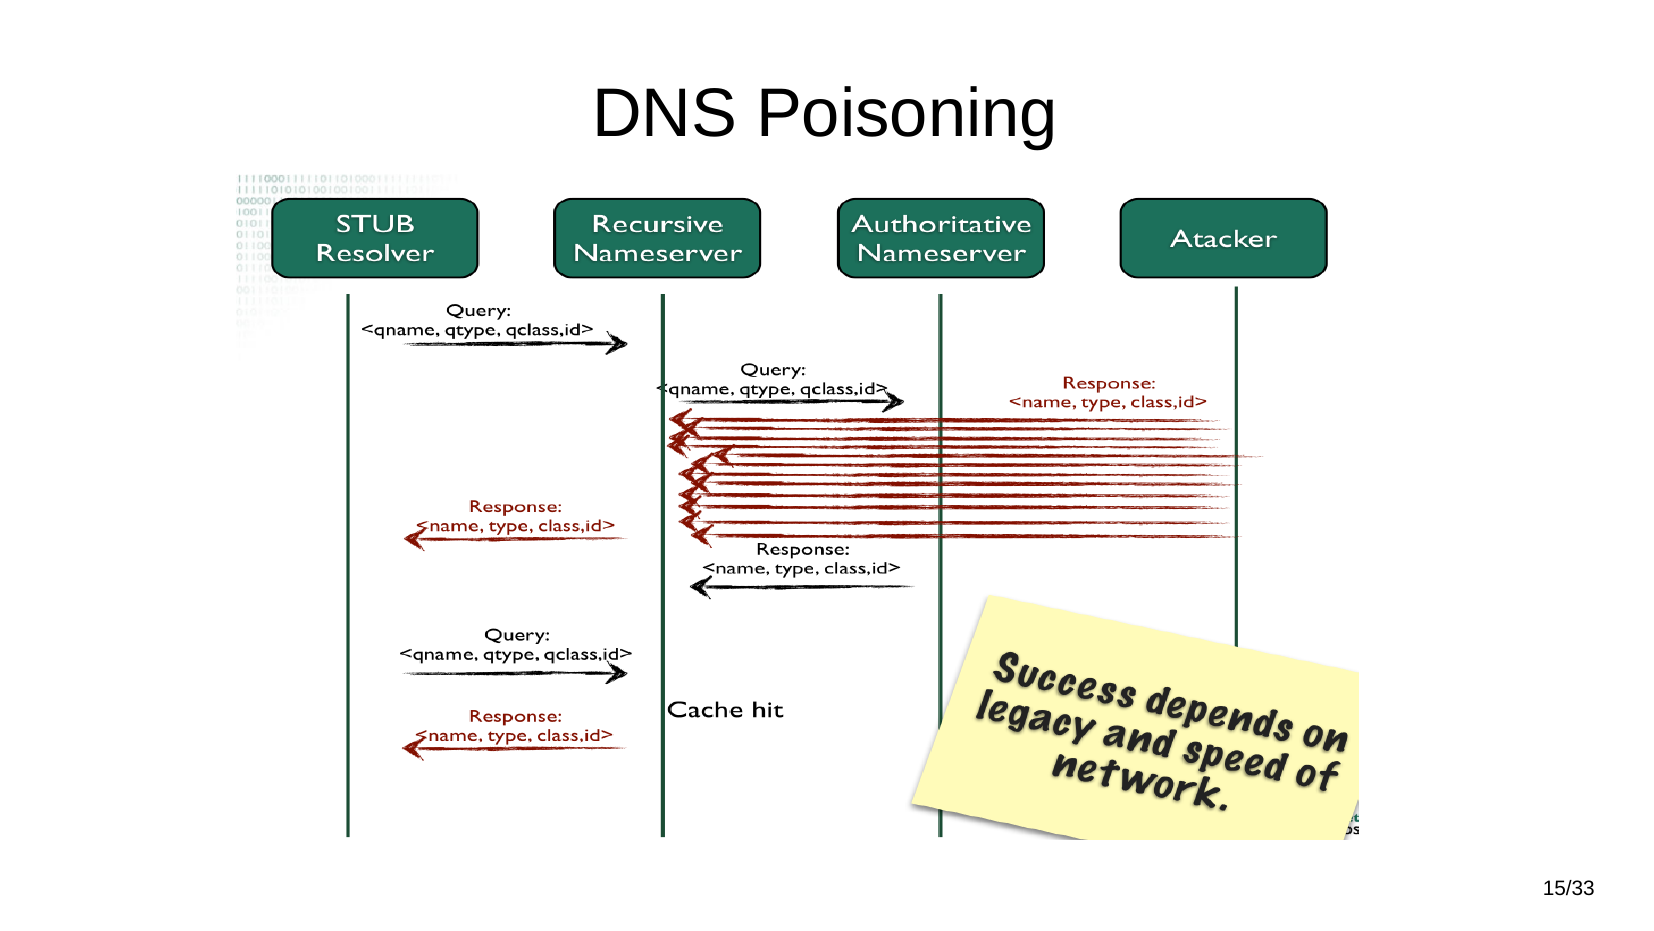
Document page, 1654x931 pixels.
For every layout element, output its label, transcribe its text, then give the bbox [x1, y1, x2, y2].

title DNS Poisoning [82, 37, 1568, 191]
picture [236, 174, 1359, 840]
